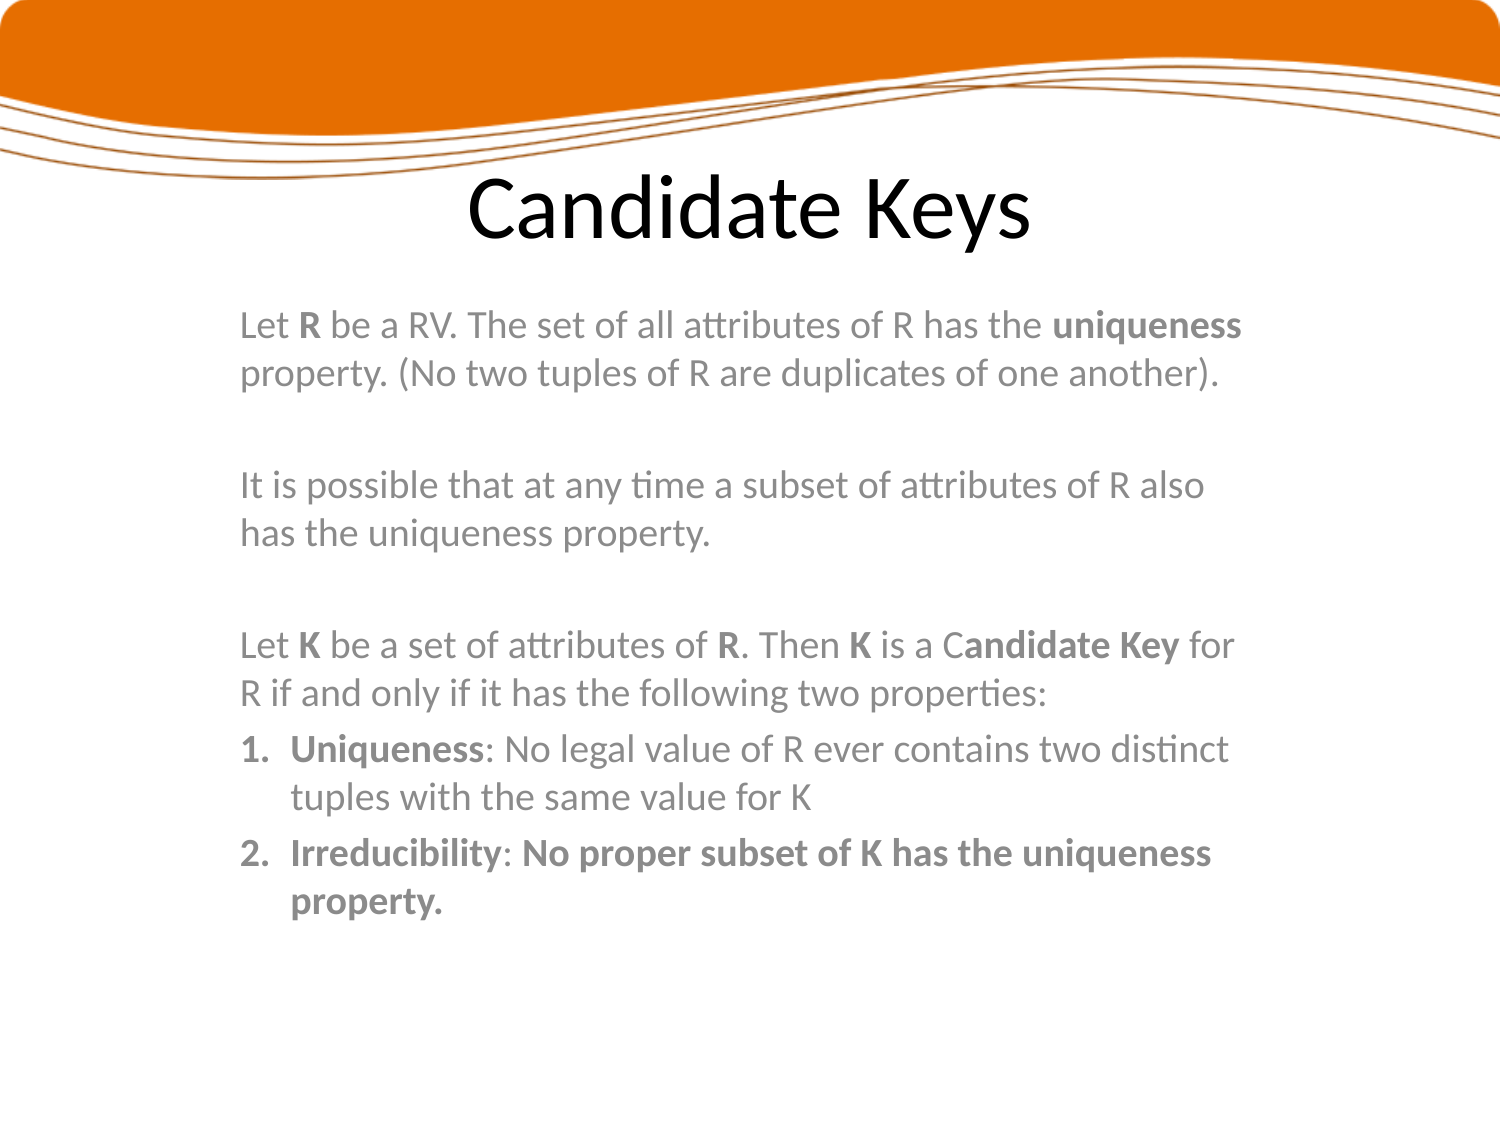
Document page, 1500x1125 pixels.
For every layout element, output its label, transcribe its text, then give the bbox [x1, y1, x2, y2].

text_box Candidate Keys [75, 125, 1425, 279]
picture [0, 0, 1500, 180]
text_box Let R be a RV. The set of all attributes of R has the uniqueness property. (No two tuples of R are duplicates of one another). It is possible that at any time a subset of attributes of R also has the uniqueness property. Let K be a set of attributes of R. Then K is a Candidate Key for R if and only if it has the following two properties: Uniqueness: No legal value of R ever contains two distinct tuples with the same value for K Irreducibility: No proper subset of K has the uniqueness property. [225, 290, 1275, 988]
